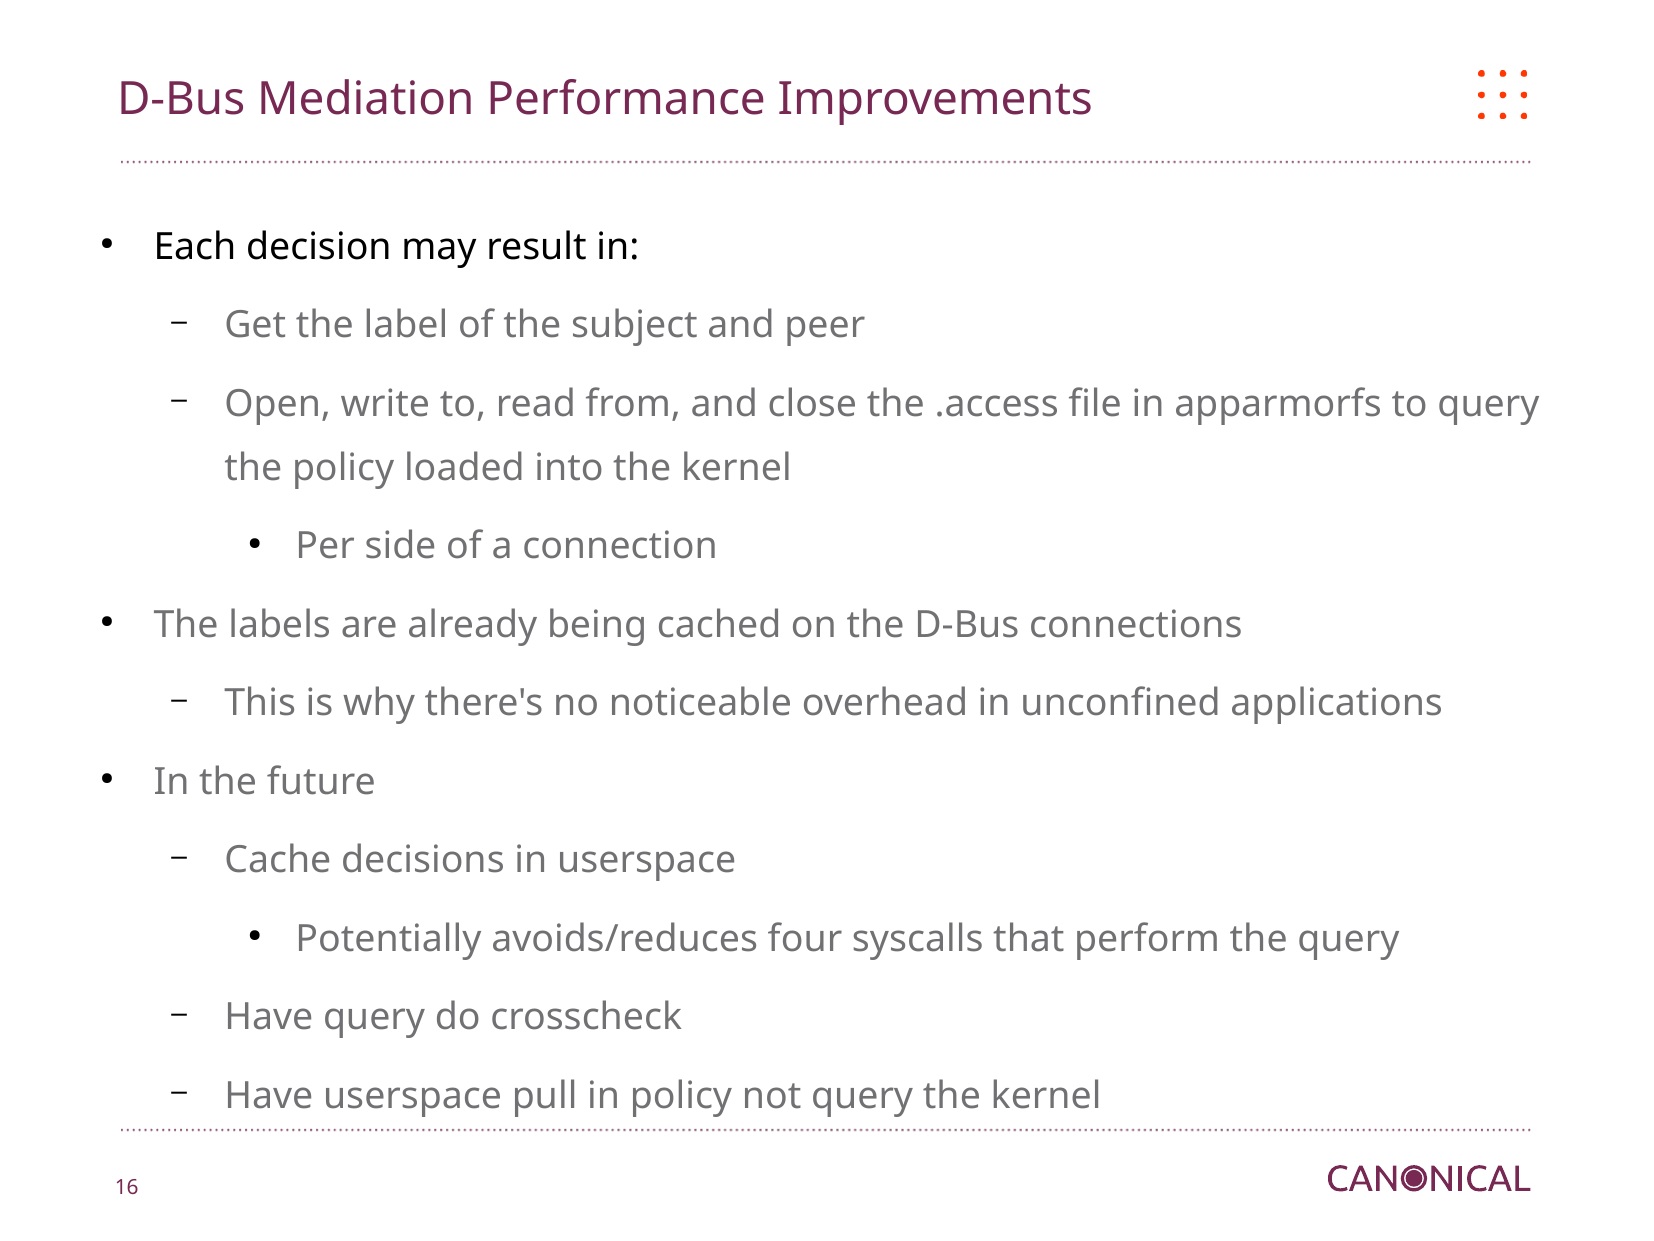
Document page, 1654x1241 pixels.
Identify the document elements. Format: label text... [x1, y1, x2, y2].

picture [1478, 70, 1527, 119]
title D-Bus Mediation Performance Improvements [117, 71, 1447, 123]
picture [111, 159, 1533, 166]
list Each decision may result in: Get the label of the subject and peer Open, write to, read from, and close the .access file in apparmorfs to query the policy loaded into the kernel Per side of a connection The labels are already being cached on the D-Bus connections This is why there's no noticeable overhead in unconfined applications In the future Cache decisions in userspace Potentially avoids/reduces four syscalls that perform the query Have query do crosscheck Have userspace pull in policy not query the kernel [82, 206, 1571, 979]
picture [111, 1127, 1533, 1134]
